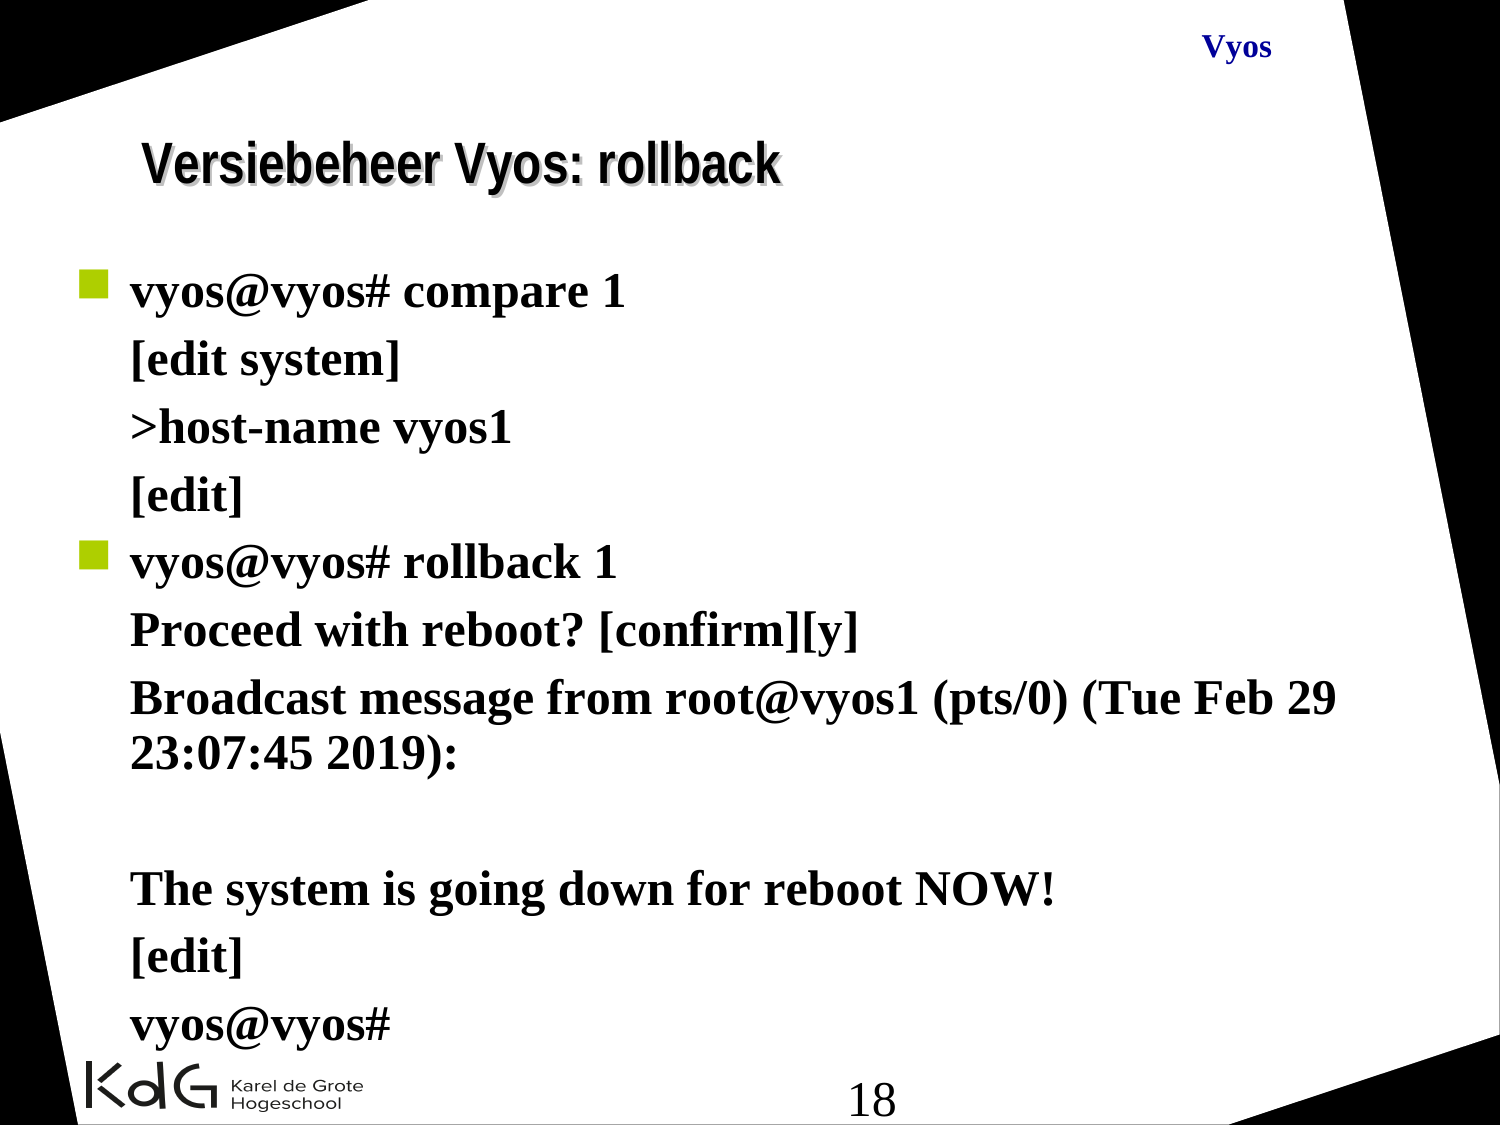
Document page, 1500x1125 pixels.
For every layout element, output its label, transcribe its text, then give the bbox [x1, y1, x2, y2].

title Versiebeheer Vyos: rollback [141, 72, 1447, 253]
list vyos@vyos# compare 1 [edit system] >host-name vyos1 [edit] vyos@vyos# rollback 1 Proceed with reboot? [confirm][y] Broadcast message from root@vyos1 (pts/0) (Tue Feb 29 23:07:45 2019): The system is going down for reboot NOW! [edit] vyos@vyos# [75, 263, 1425, 1052]
picture [86, 1061, 363, 1112]
